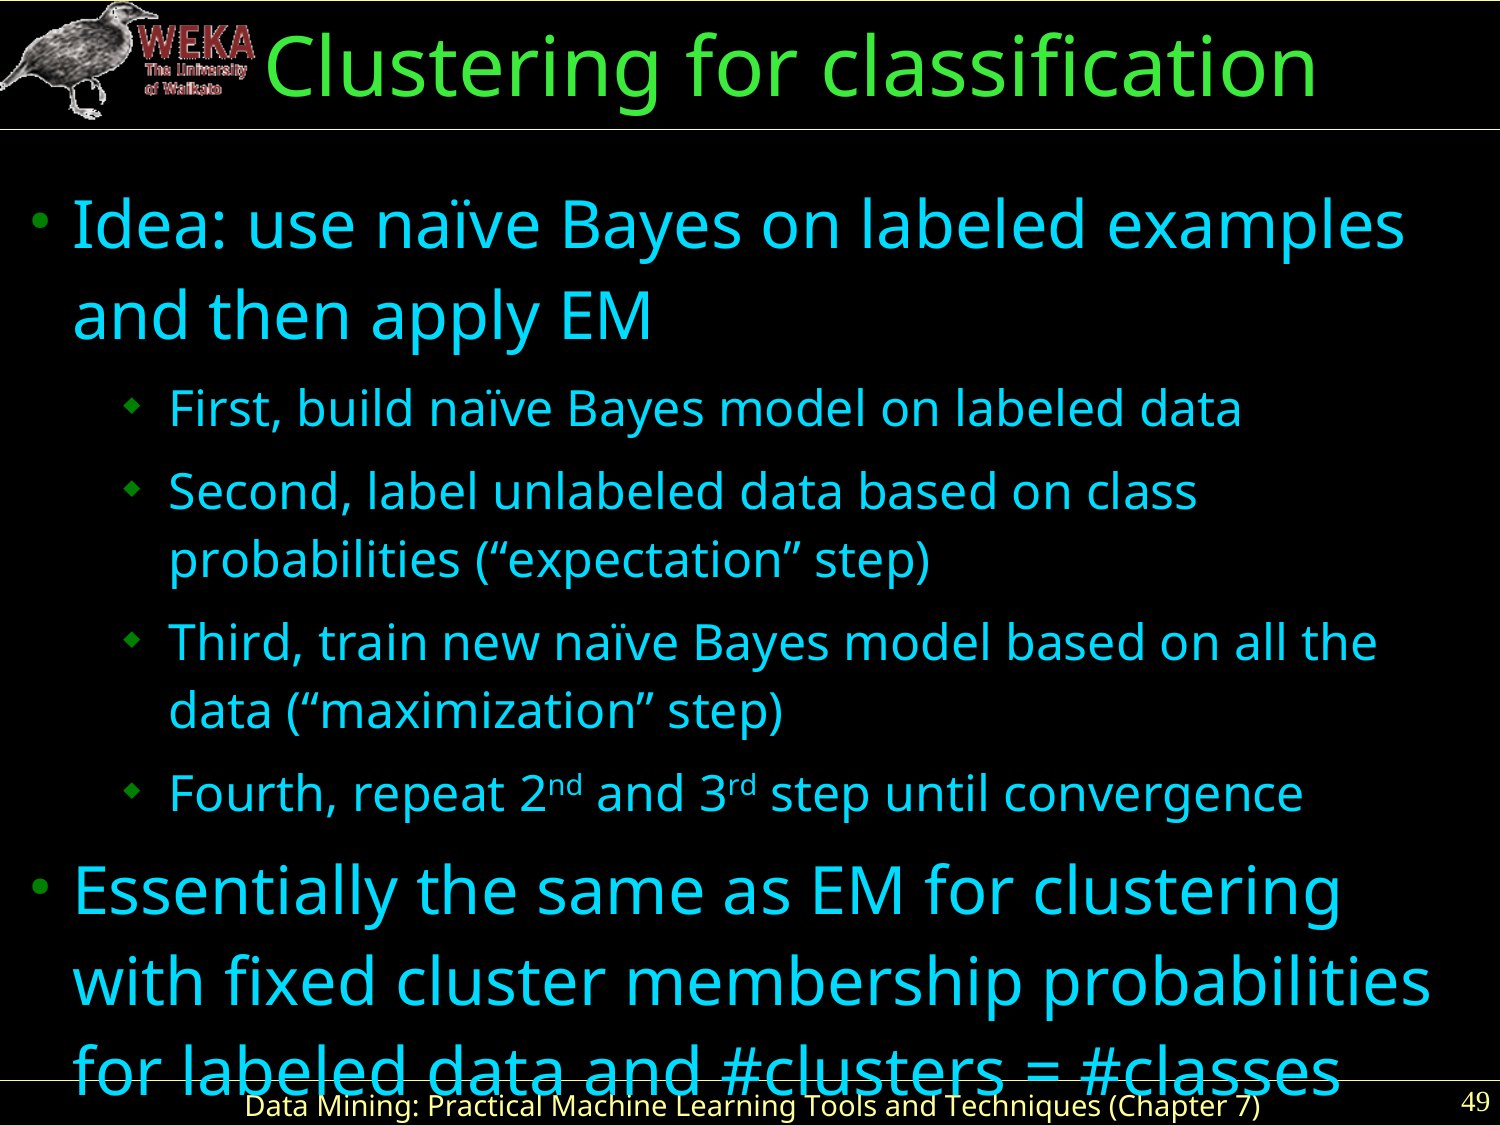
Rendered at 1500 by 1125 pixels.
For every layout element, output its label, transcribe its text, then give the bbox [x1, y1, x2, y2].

picture [0, 1, 263, 129]
list Idea: use naïve Bayes on labeled examples and then apply EM First, build naïve Bayes model on labeled data Second, label unlabeled data based on class probabilities (“expectation” step) Third, train new naïve Bayes model based on all the data (“maximization” step) Fourth, repeat 2nd and 3rd step until convergence Essentially the same as EM for clustering with fixed cluster membership probabilities for labeled data and #clusters = #classes [29, 177, 1477, 1093]
title Clustering for classification [263, 0, 1500, 159]
